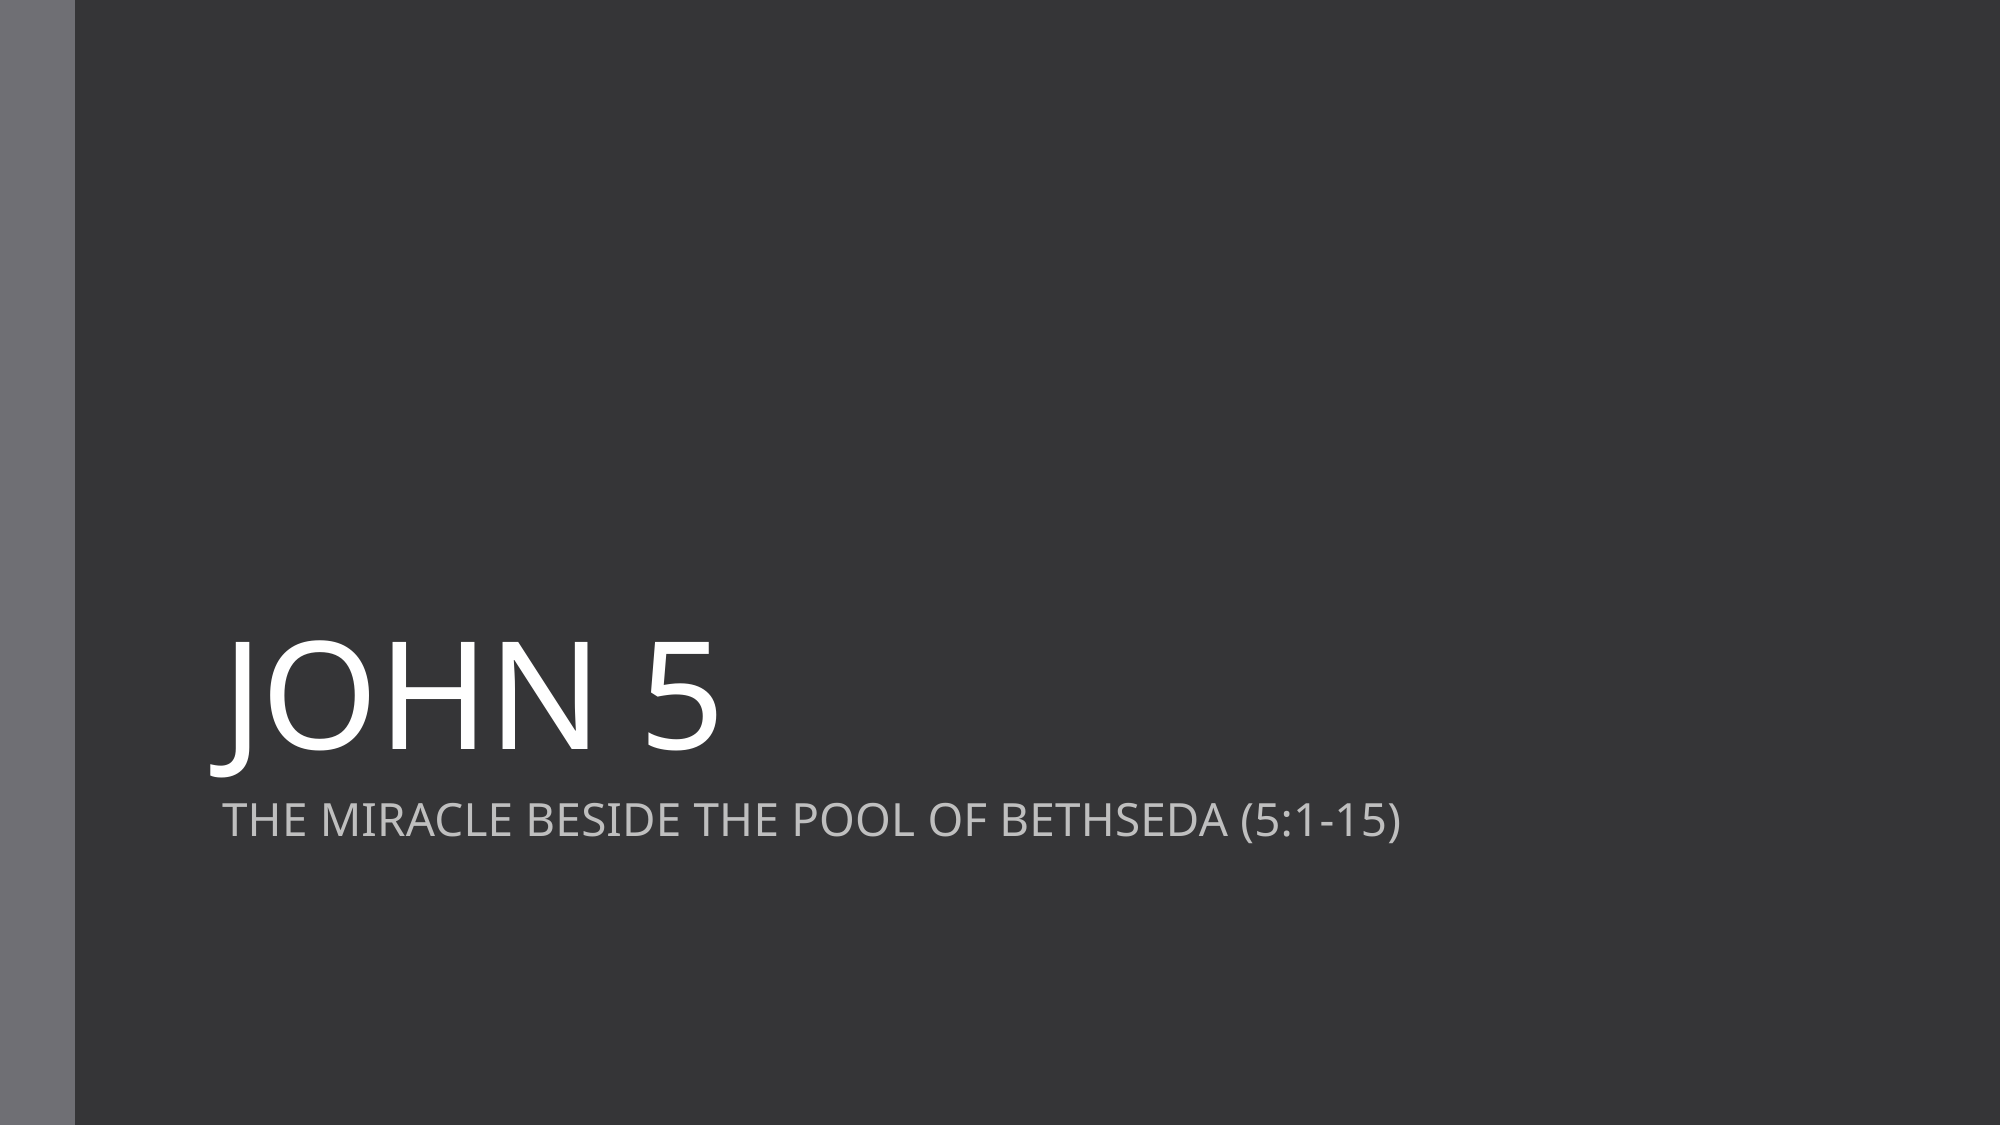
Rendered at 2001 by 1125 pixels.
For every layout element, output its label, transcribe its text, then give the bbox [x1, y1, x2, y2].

subtitle THE MIRACLE BESIDE THE POOL OF BETHSEDA (5:1-15) [206, 787, 1752, 1066]
title JOHN 5 [206, 124, 1752, 787]
